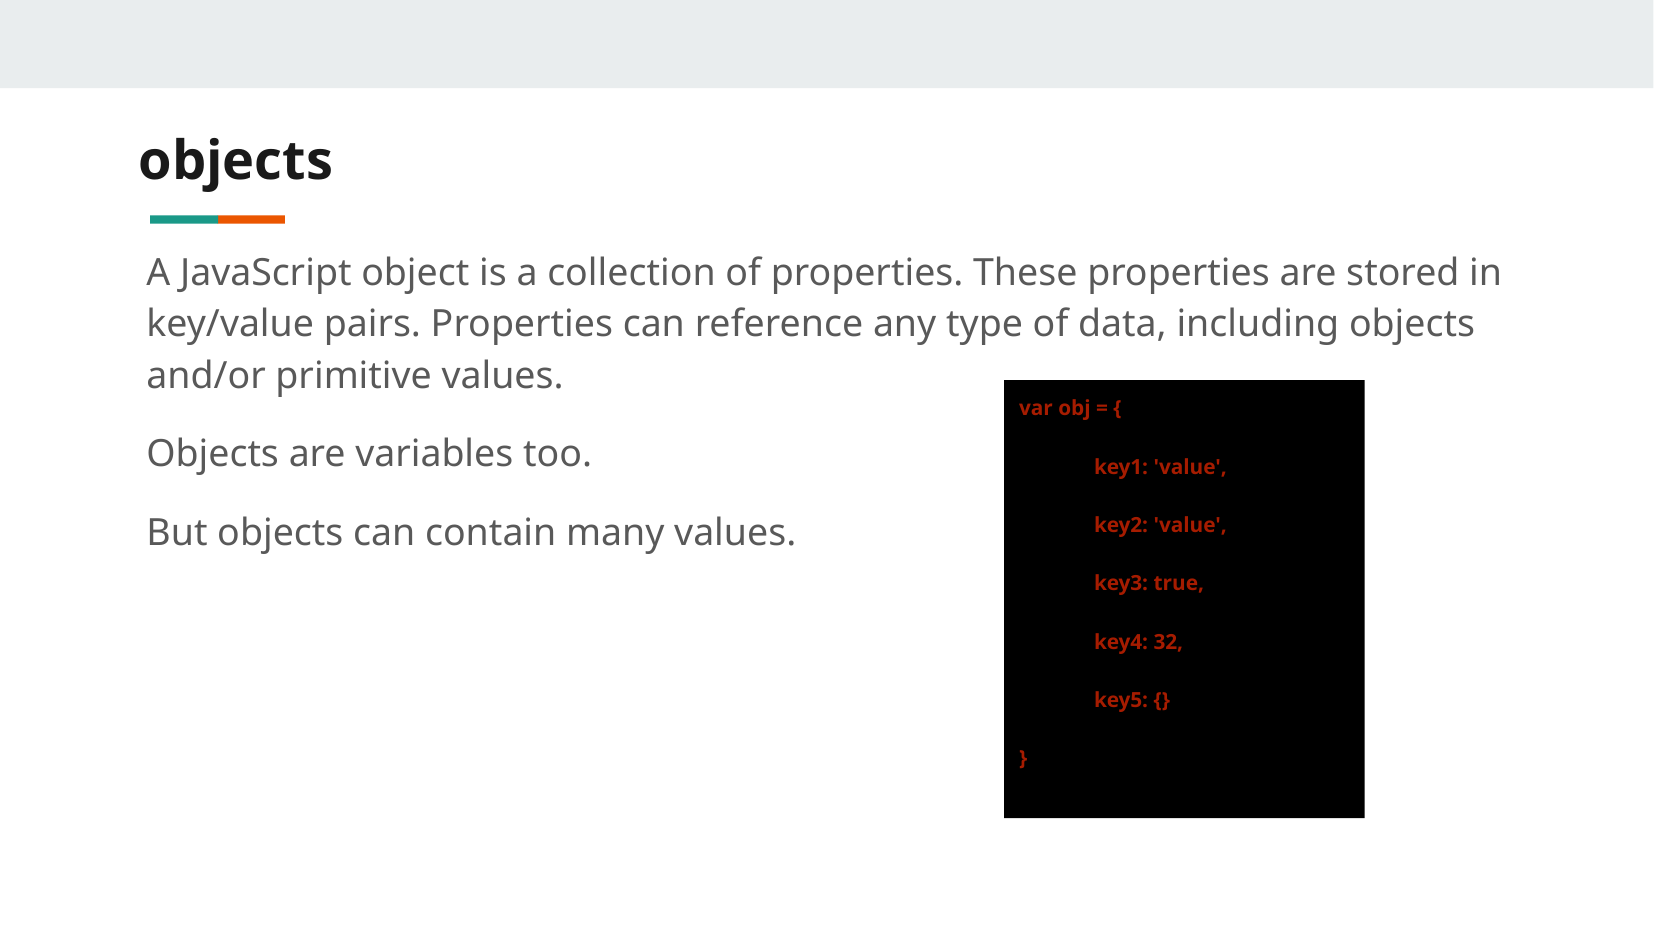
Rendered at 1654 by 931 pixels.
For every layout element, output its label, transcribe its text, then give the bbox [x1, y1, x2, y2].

list A JavaScript object is a collection of properties. These properties are stored in key/value pairs. Properties can reference any type of data, including objects and/or primitive values. Objects are variables too. But objects can contain many values. [131, 225, 1522, 851]
title objects [123, 110, 1514, 208]
text_box var obj = { key1: 'value', key2: 'value', key3: true, key4: 32, key5: {} } [1004, 380, 1365, 819]
